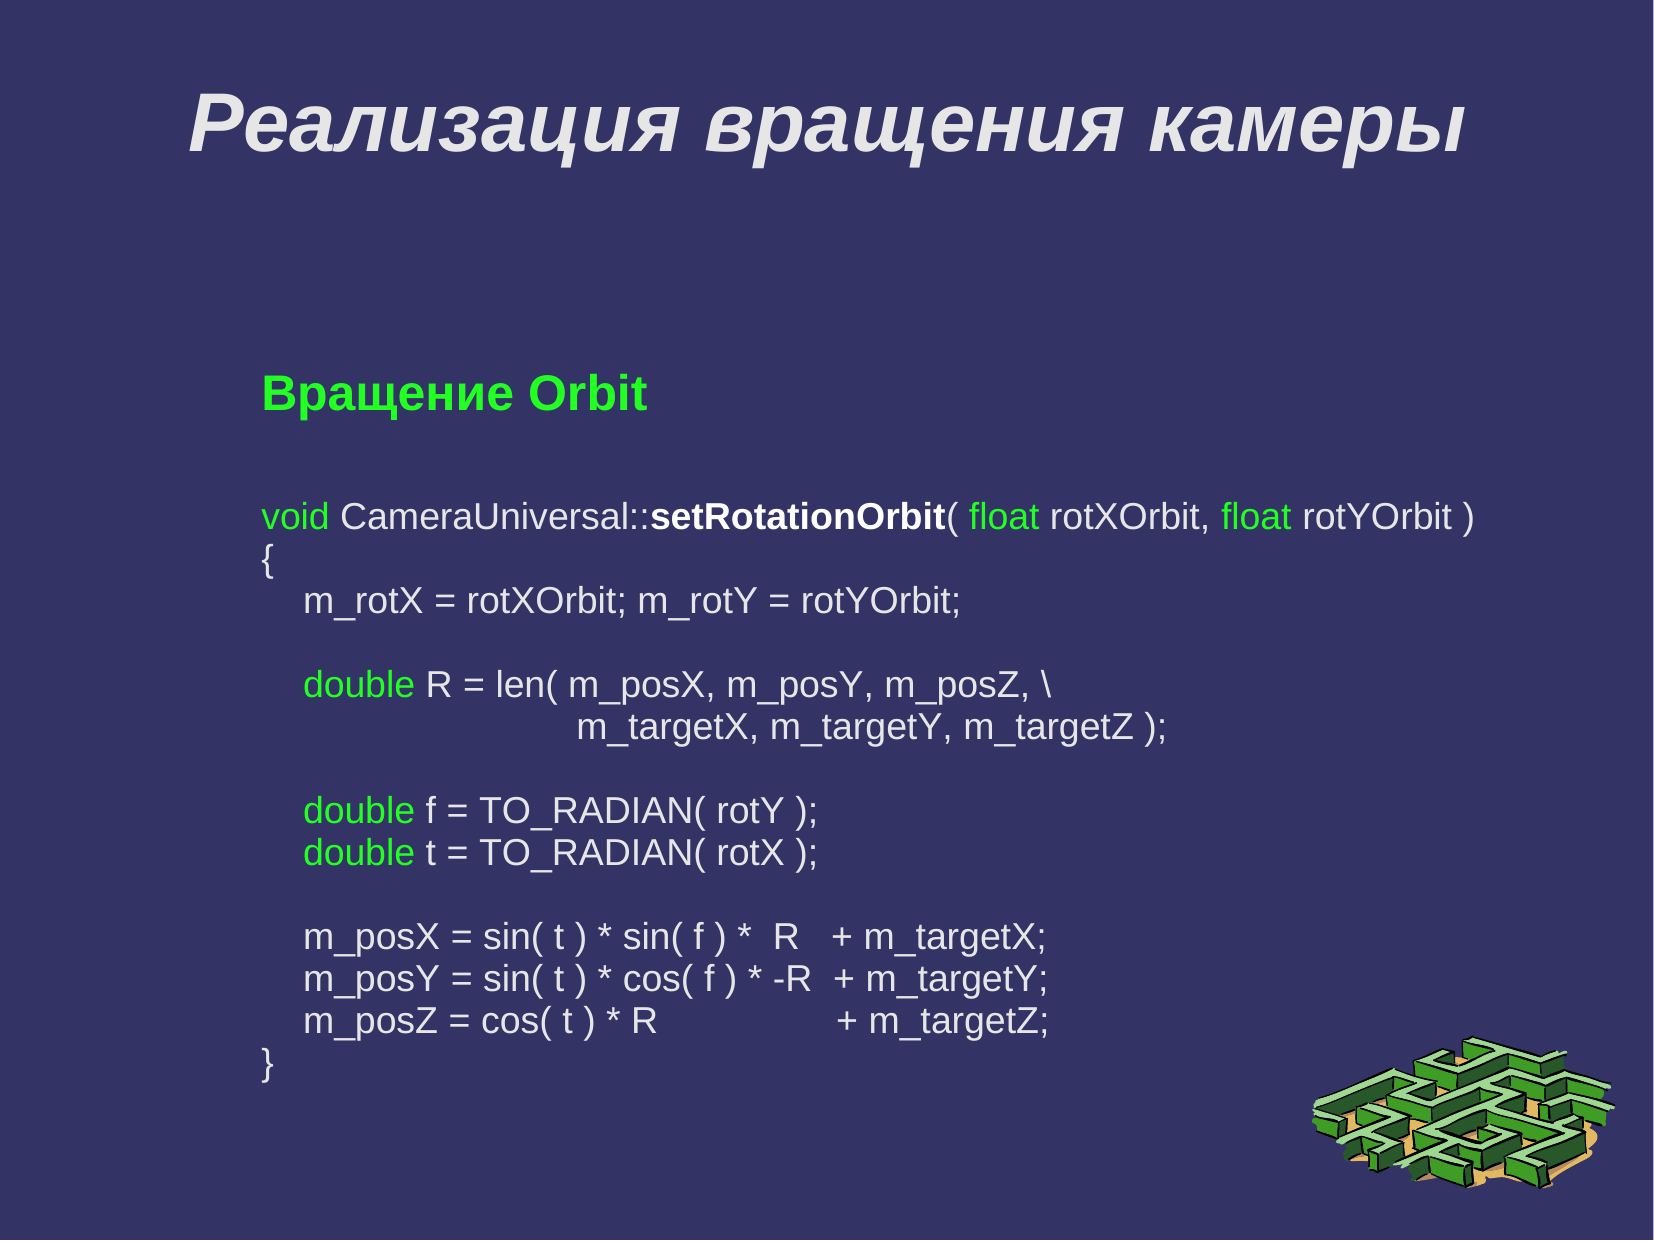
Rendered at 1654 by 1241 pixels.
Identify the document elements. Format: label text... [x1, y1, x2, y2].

list Вращение Orbit void CameraUniversal::setRotationOrbit( float rotXOrbit, float rotYOrbit ) { m_rotX = rotXOrbit; m_rotY = rotYOrbit; double R = len( m_posX, m_posY, m_posZ, \ m_targetX, m_targetY, m_targetZ ); double f = TO_RADIAN( rotY ); double t = TO_RADIAN( rotX ); m_posX = sin( t ) * sin( f ) * R + m_targetX; m_posY = sin( t ) * cos( f ) * -R + m_targetY; m_posZ = cos( t ) * R + m_targetZ; } [178, 364, 1570, 1147]
title Реализация вращения камеры [121, 19, 1534, 227]
